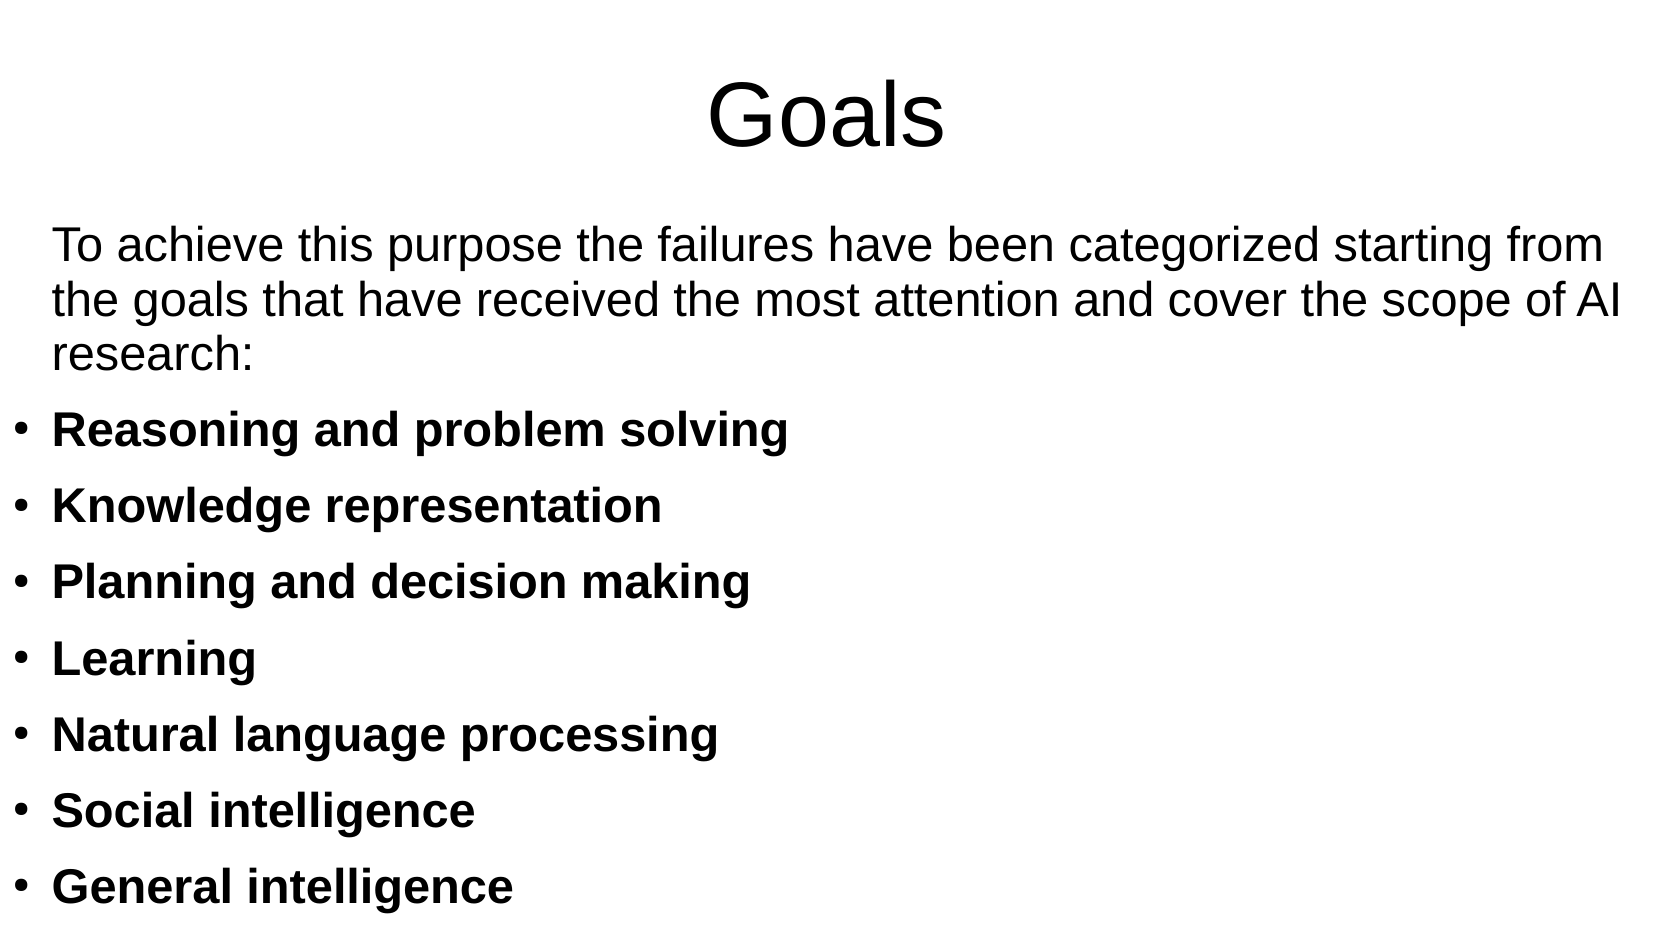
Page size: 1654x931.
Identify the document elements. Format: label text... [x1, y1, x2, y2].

list To achieve this purpose the failures have been categorized starting from the goals that have received the most attention and cover the scope of AI research: Reasoning and problem solving Knowledge representation Planning and decision making Learning Natural language processing Social intelligence General intelligence [0, 217, 1654, 916]
title Goals [82, 37, 1571, 193]
